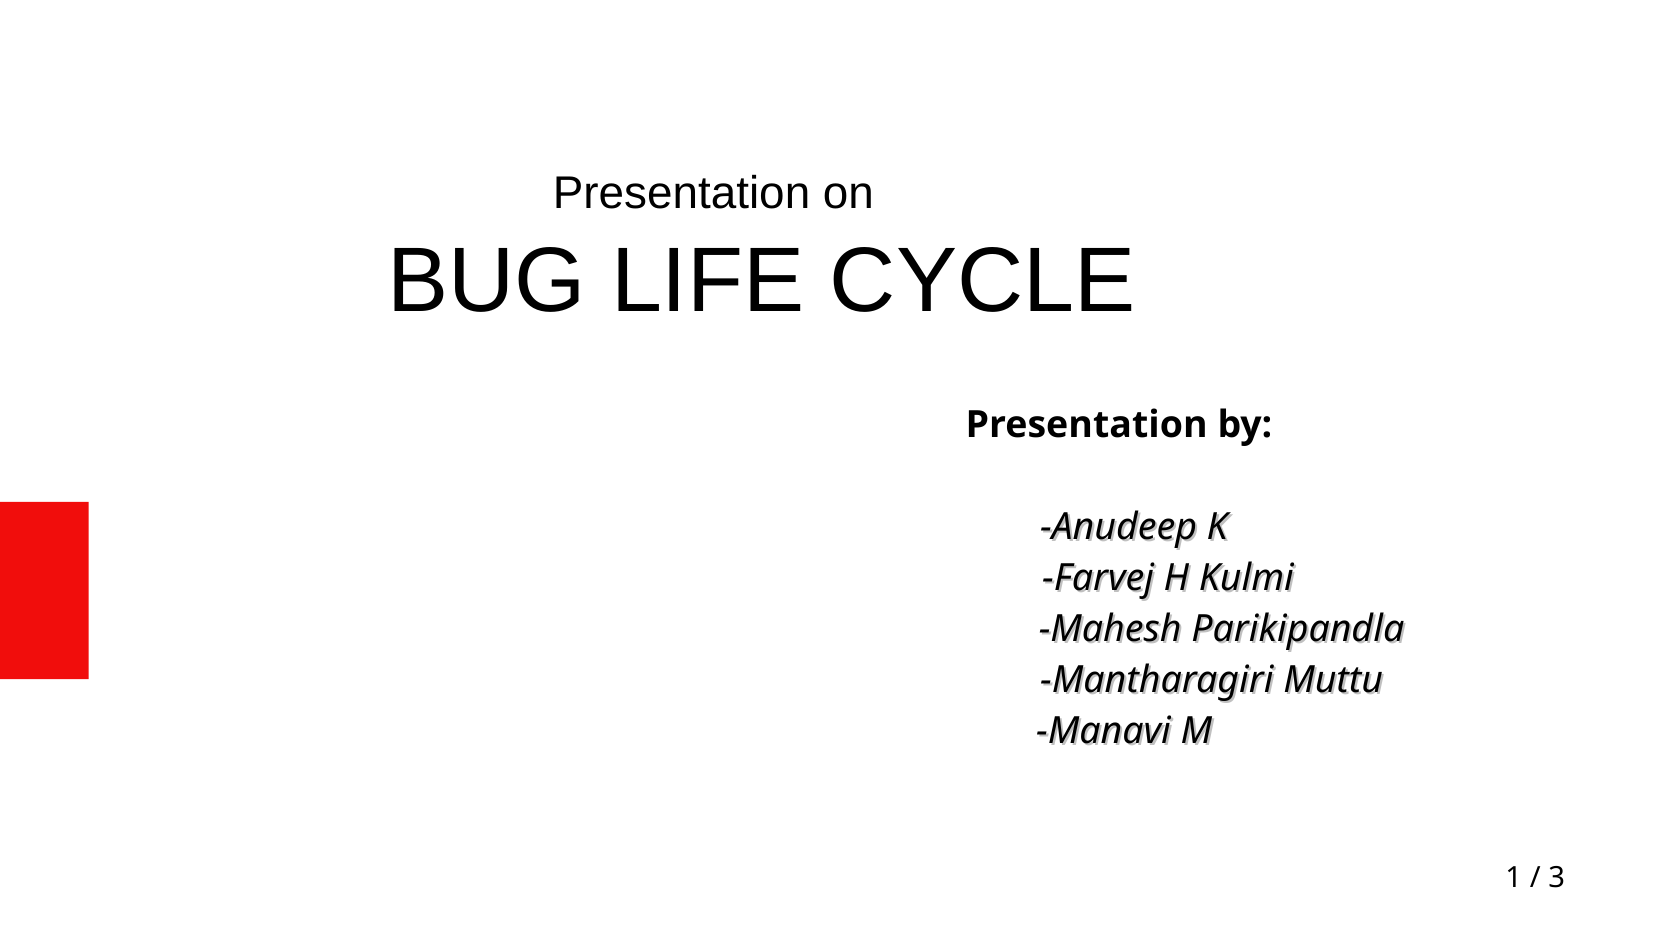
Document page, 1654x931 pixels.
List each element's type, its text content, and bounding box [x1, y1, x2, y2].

text_box Presentation on BUG LIFE CYCLE [372, 118, 1152, 236]
subtitle Presentation by: -Anudeep K -Farvej H Kulmi -Mahesh Parikipandla -Mantharagiri Muttu -Manavi M [118, 324, 1536, 827]
